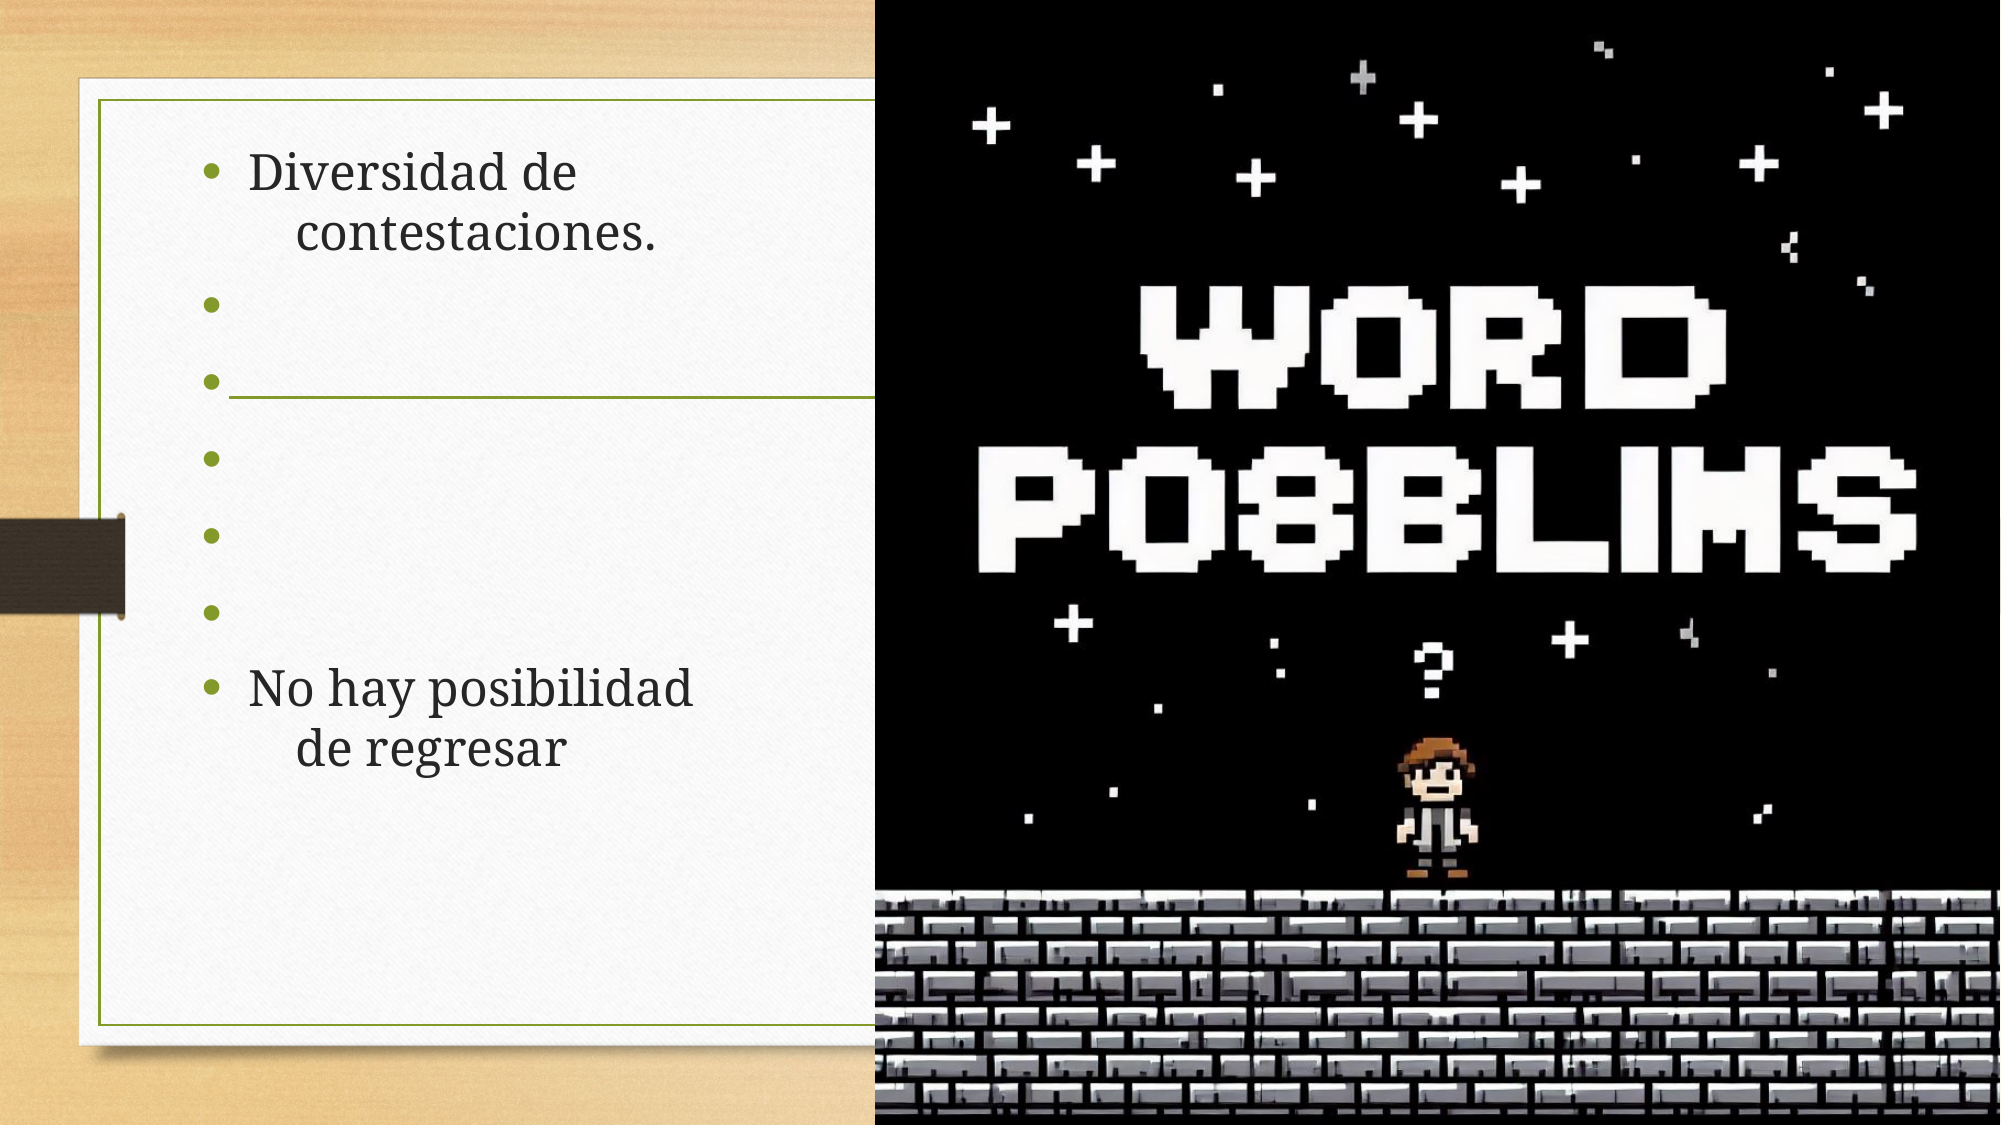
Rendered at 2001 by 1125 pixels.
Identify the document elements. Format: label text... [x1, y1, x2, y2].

list Diversidad de contestaciones. No hay posibilidad de regresar [186, 132, 719, 993]
picture [875, 0, 2000, 1125]
